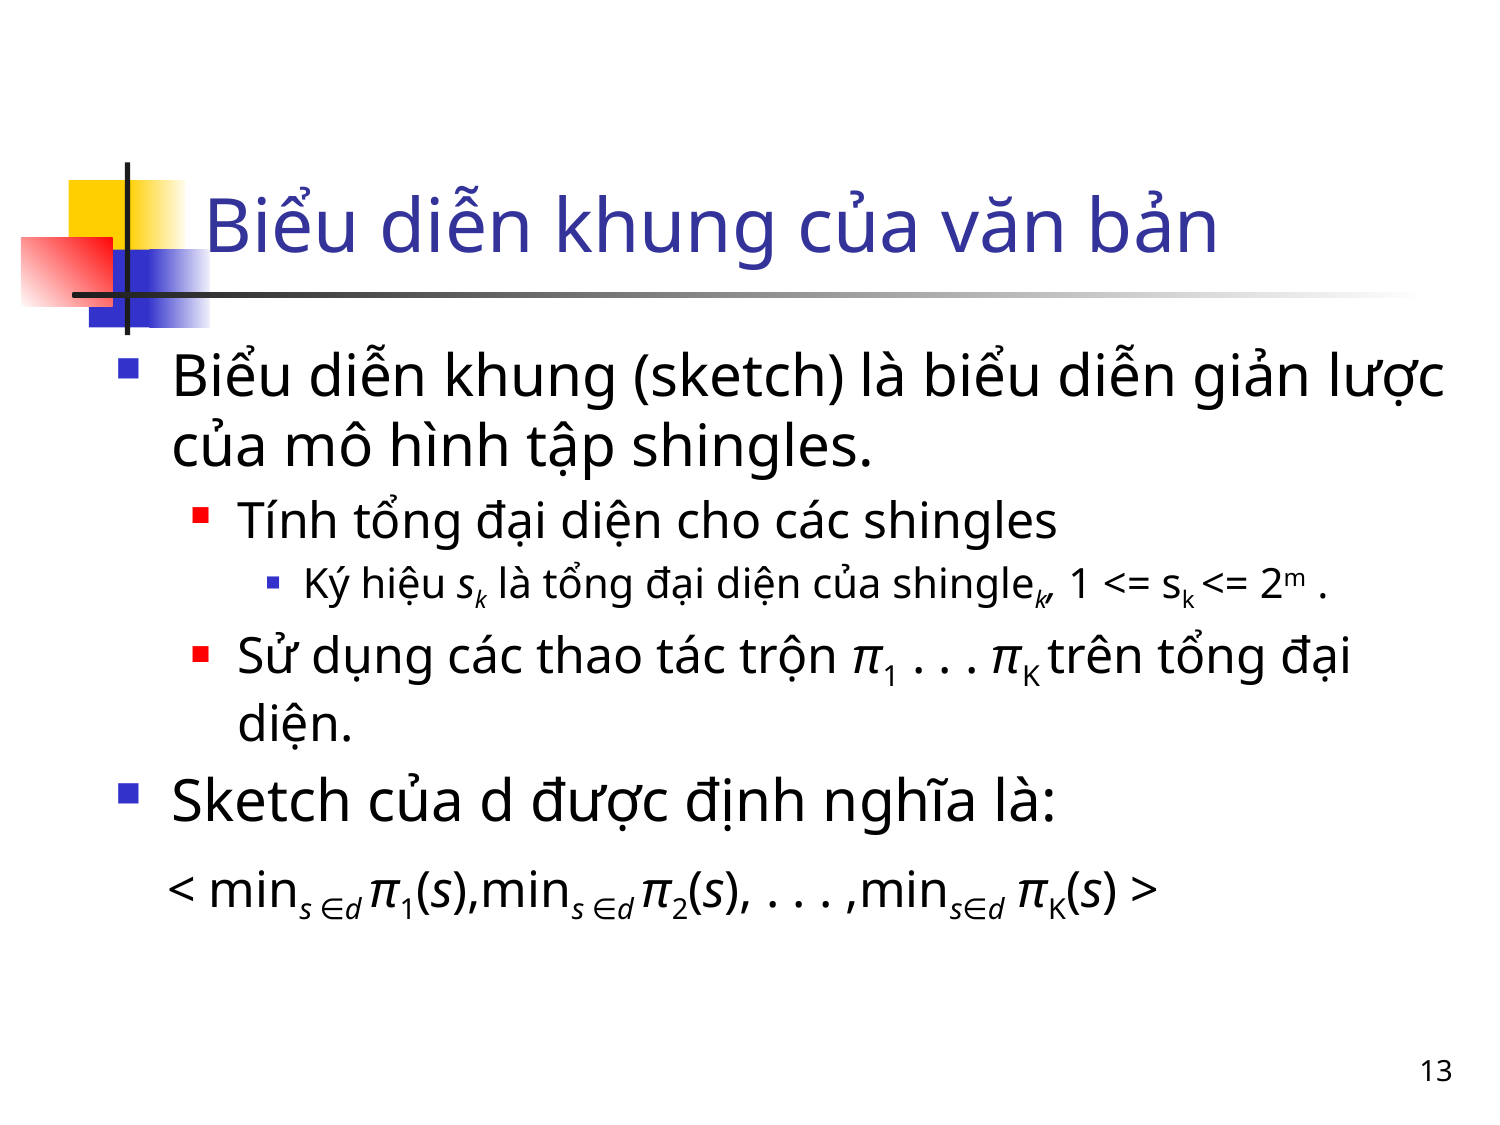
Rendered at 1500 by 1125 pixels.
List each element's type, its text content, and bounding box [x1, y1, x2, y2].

list Biểu diễn khung (sketch) là biểu diễn giản lược của mô hình tập shingles. Tính tổng đại diện cho các shingles Ký hiệu sk là tổng đại diện của shinglek, 1 <= sk <= 2m . Sử dụng các thao tác trộn π1 . . . πK trên tổng đại diện. Sketch của d được định nghĩa là: < mins ∈d π1(s),mins ∈d π2(s), . . . ,mins∈d πK(s) > [100, 331, 1469, 1006]
title Biểu diễn khung của văn bản [188, 35, 1468, 275]
slide_number <number> [1155, 1024, 1468, 1100]
